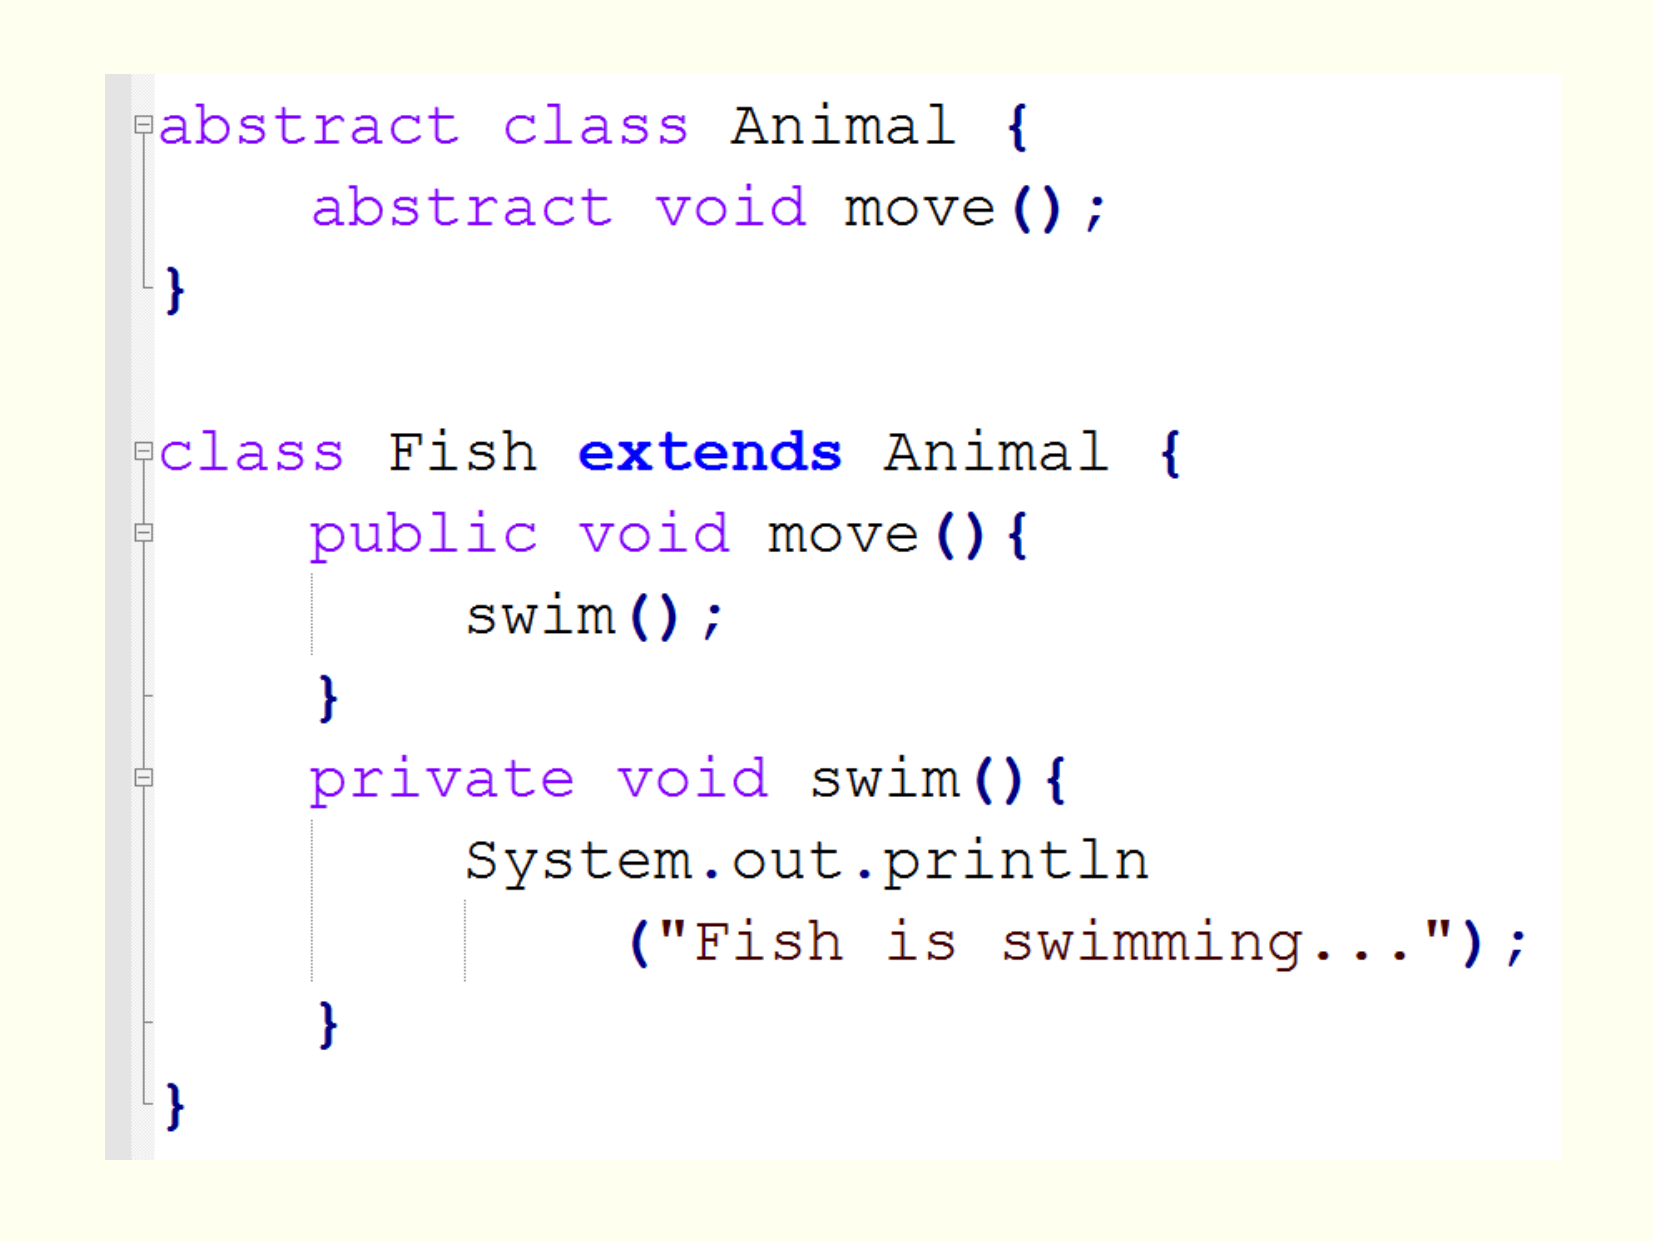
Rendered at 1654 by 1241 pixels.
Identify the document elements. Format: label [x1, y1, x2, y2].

picture [105, 74, 1561, 1160]
